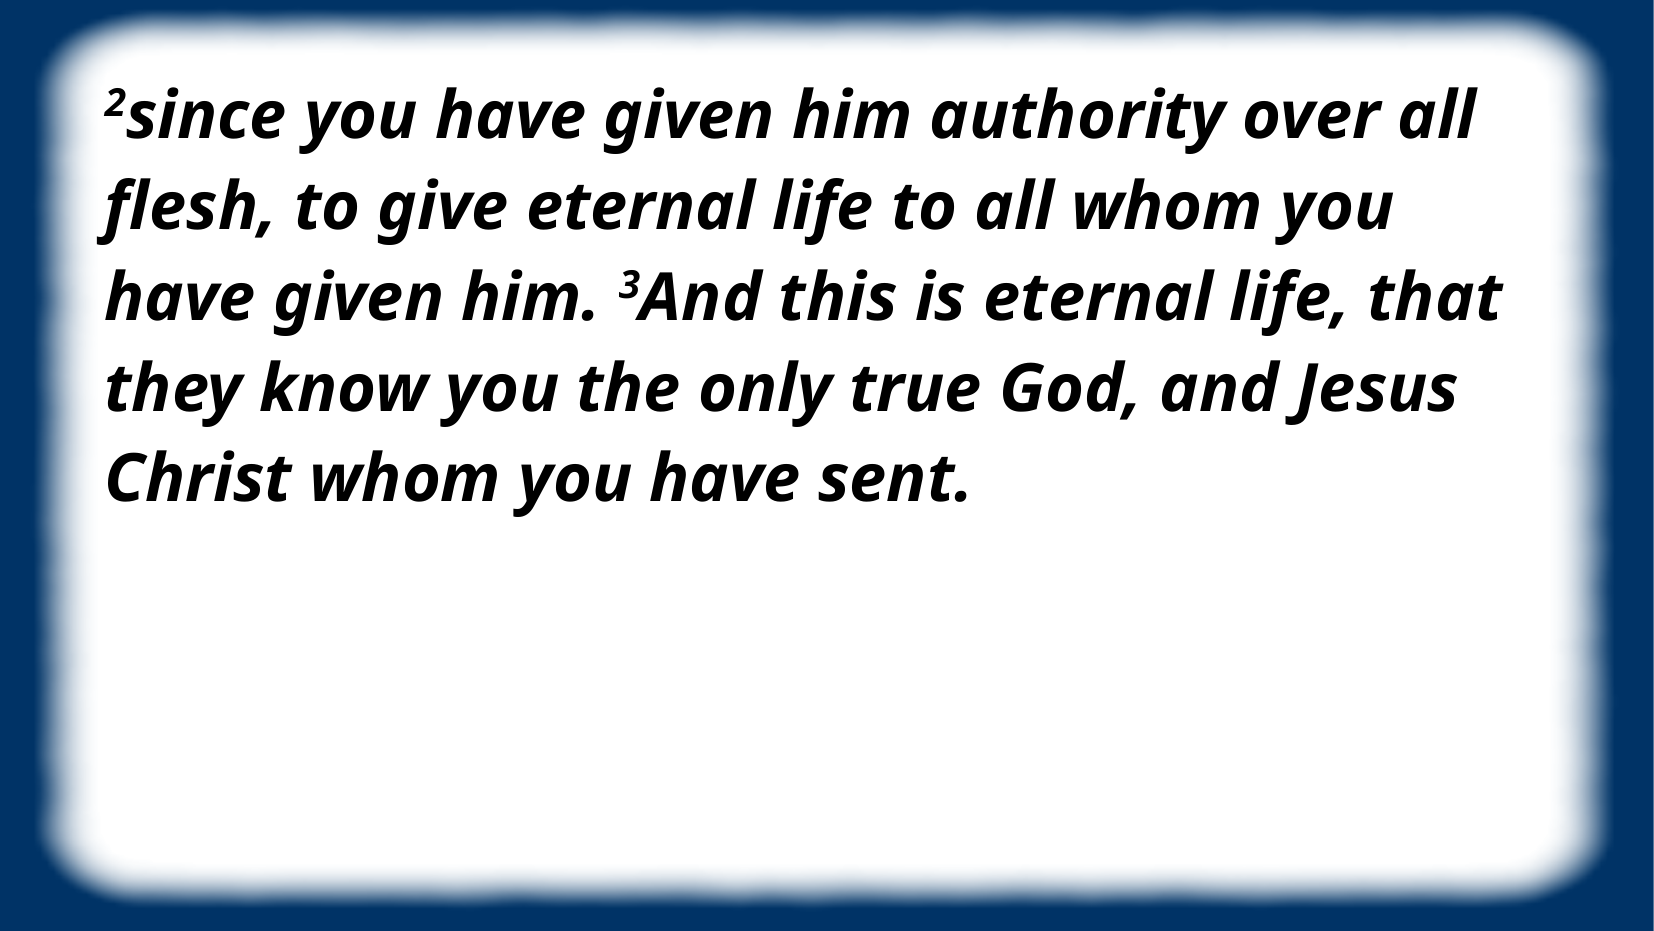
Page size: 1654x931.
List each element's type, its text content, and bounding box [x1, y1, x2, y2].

picture [0, 0, 1654, 931]
text_box 2since you have given him authority over all flesh, to give eternal life to all whom you have given him. 3And this is eternal life, that they know you the only true God, and Jesus Christ whom you have sent. [90, 60, 1546, 519]
